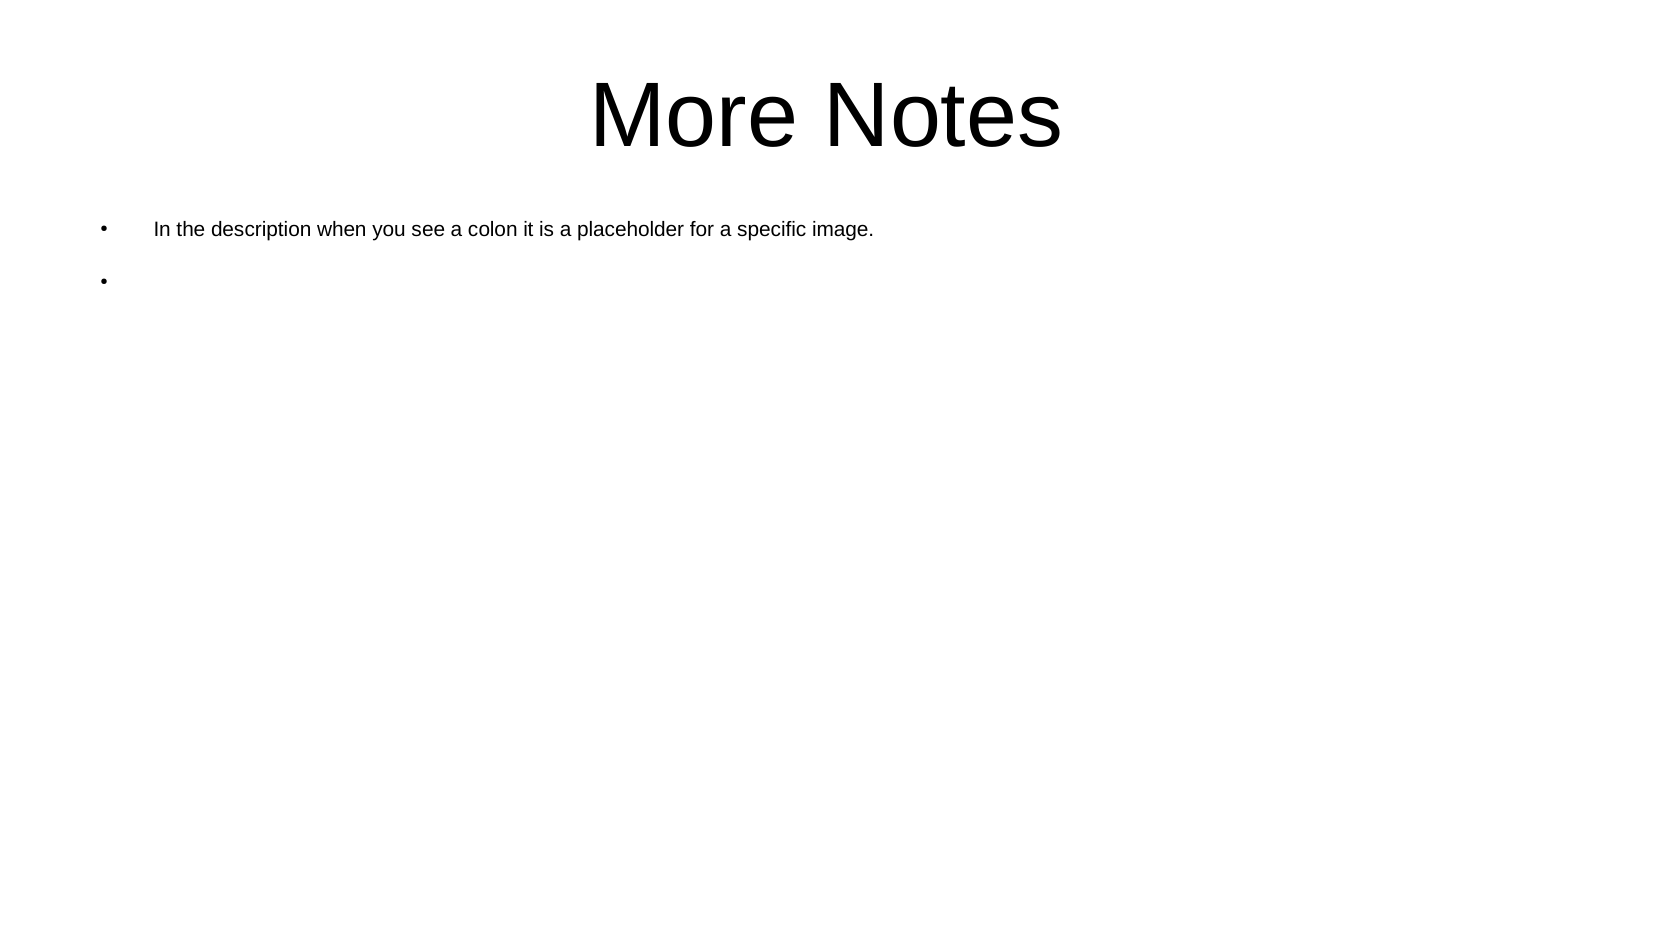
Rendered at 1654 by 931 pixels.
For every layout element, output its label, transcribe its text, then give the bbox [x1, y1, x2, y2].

list In the description when you see a colon it is a placeholder for a specific image. [82, 217, 1636, 916]
title More Notes [82, 37, 1571, 193]
